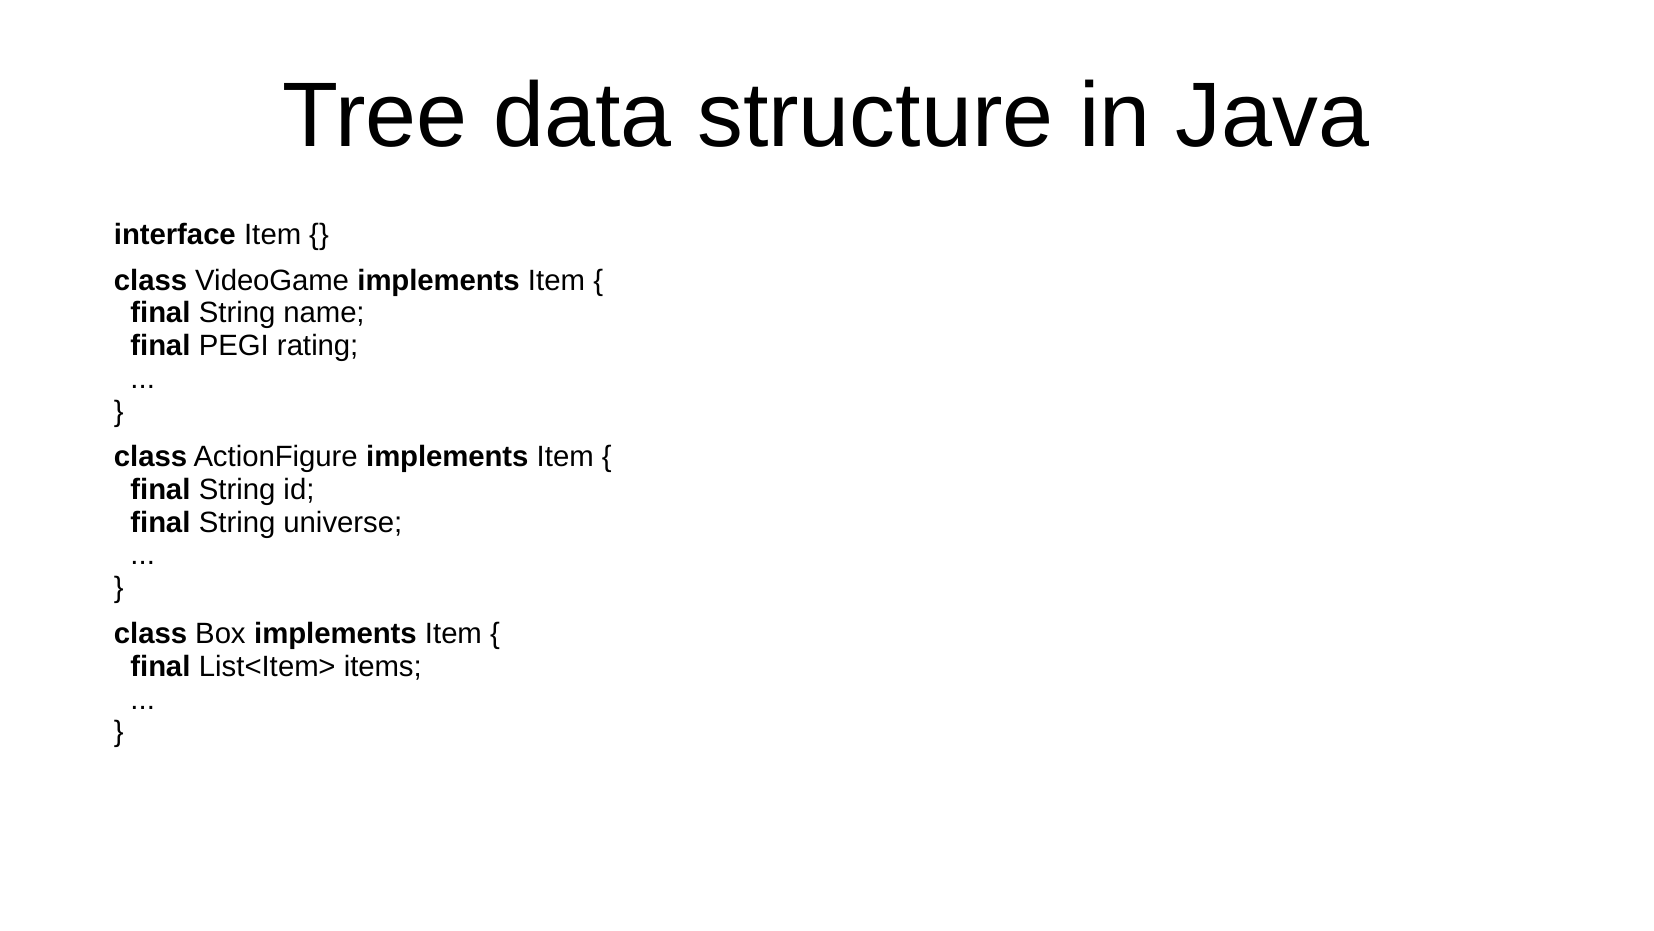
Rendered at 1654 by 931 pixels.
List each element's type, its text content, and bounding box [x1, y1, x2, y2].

title Tree data structure in Java [82, 37, 1571, 193]
list interface Item {} class VideoGame implements Item { final String name; final PEGI rating; ... } class ActionFigure implements Item { final String id; final String universe; ... } class Box implements Item { final List<Item> items; ... } [82, 217, 1571, 758]
